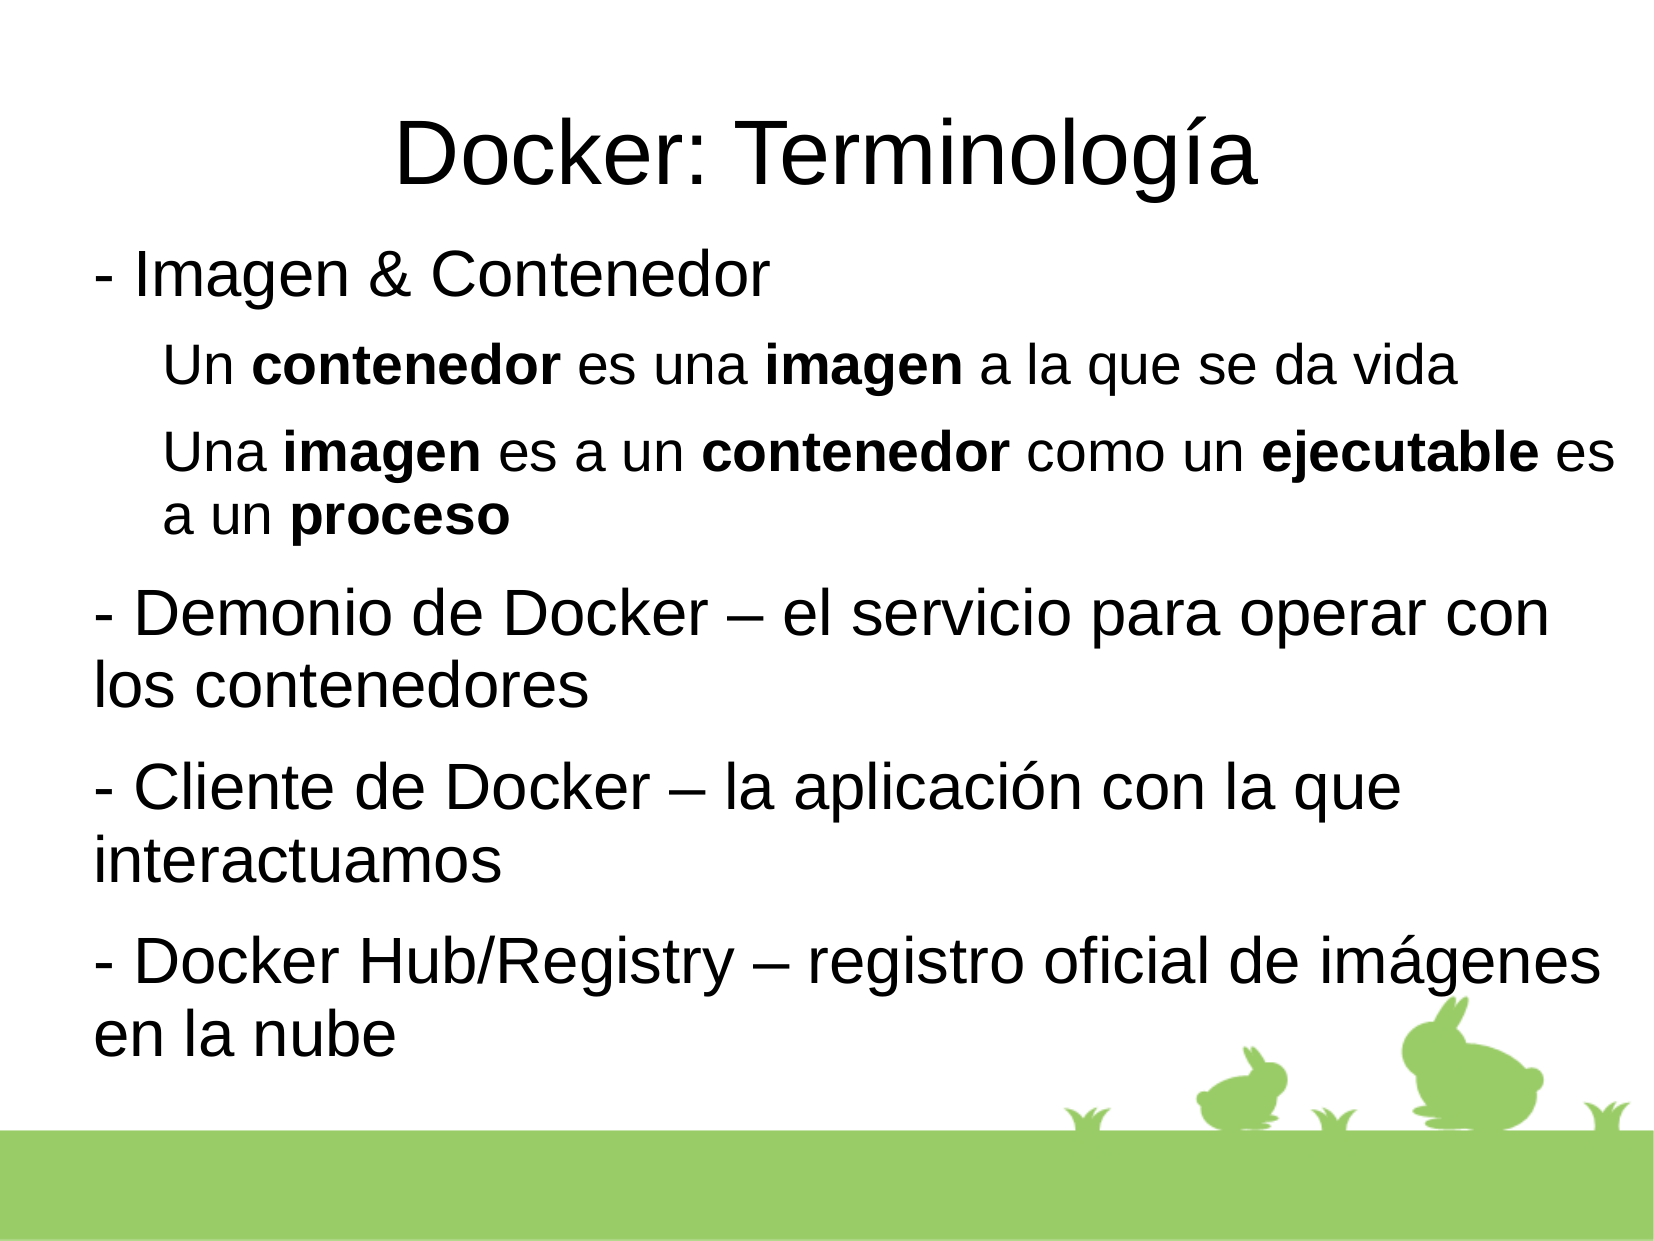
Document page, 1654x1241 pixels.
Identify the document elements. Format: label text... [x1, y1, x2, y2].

picture [0, 0, 1654, 1241]
title Docker: Terminología [82, 49, 1571, 237]
list - Imagen & Contenedor Un contenedor es una imagen a la que se da vida Una imagen es a un contenedor como un ejecutable es a un proceso - Demonio de Docker – el servicio para operar con los contenedores - Cliente de Docker – la aplicación con la que interactuamos - Docker Hub/Registry – registro oficial de imágenes en la nube [23, 237, 1619, 1075]
